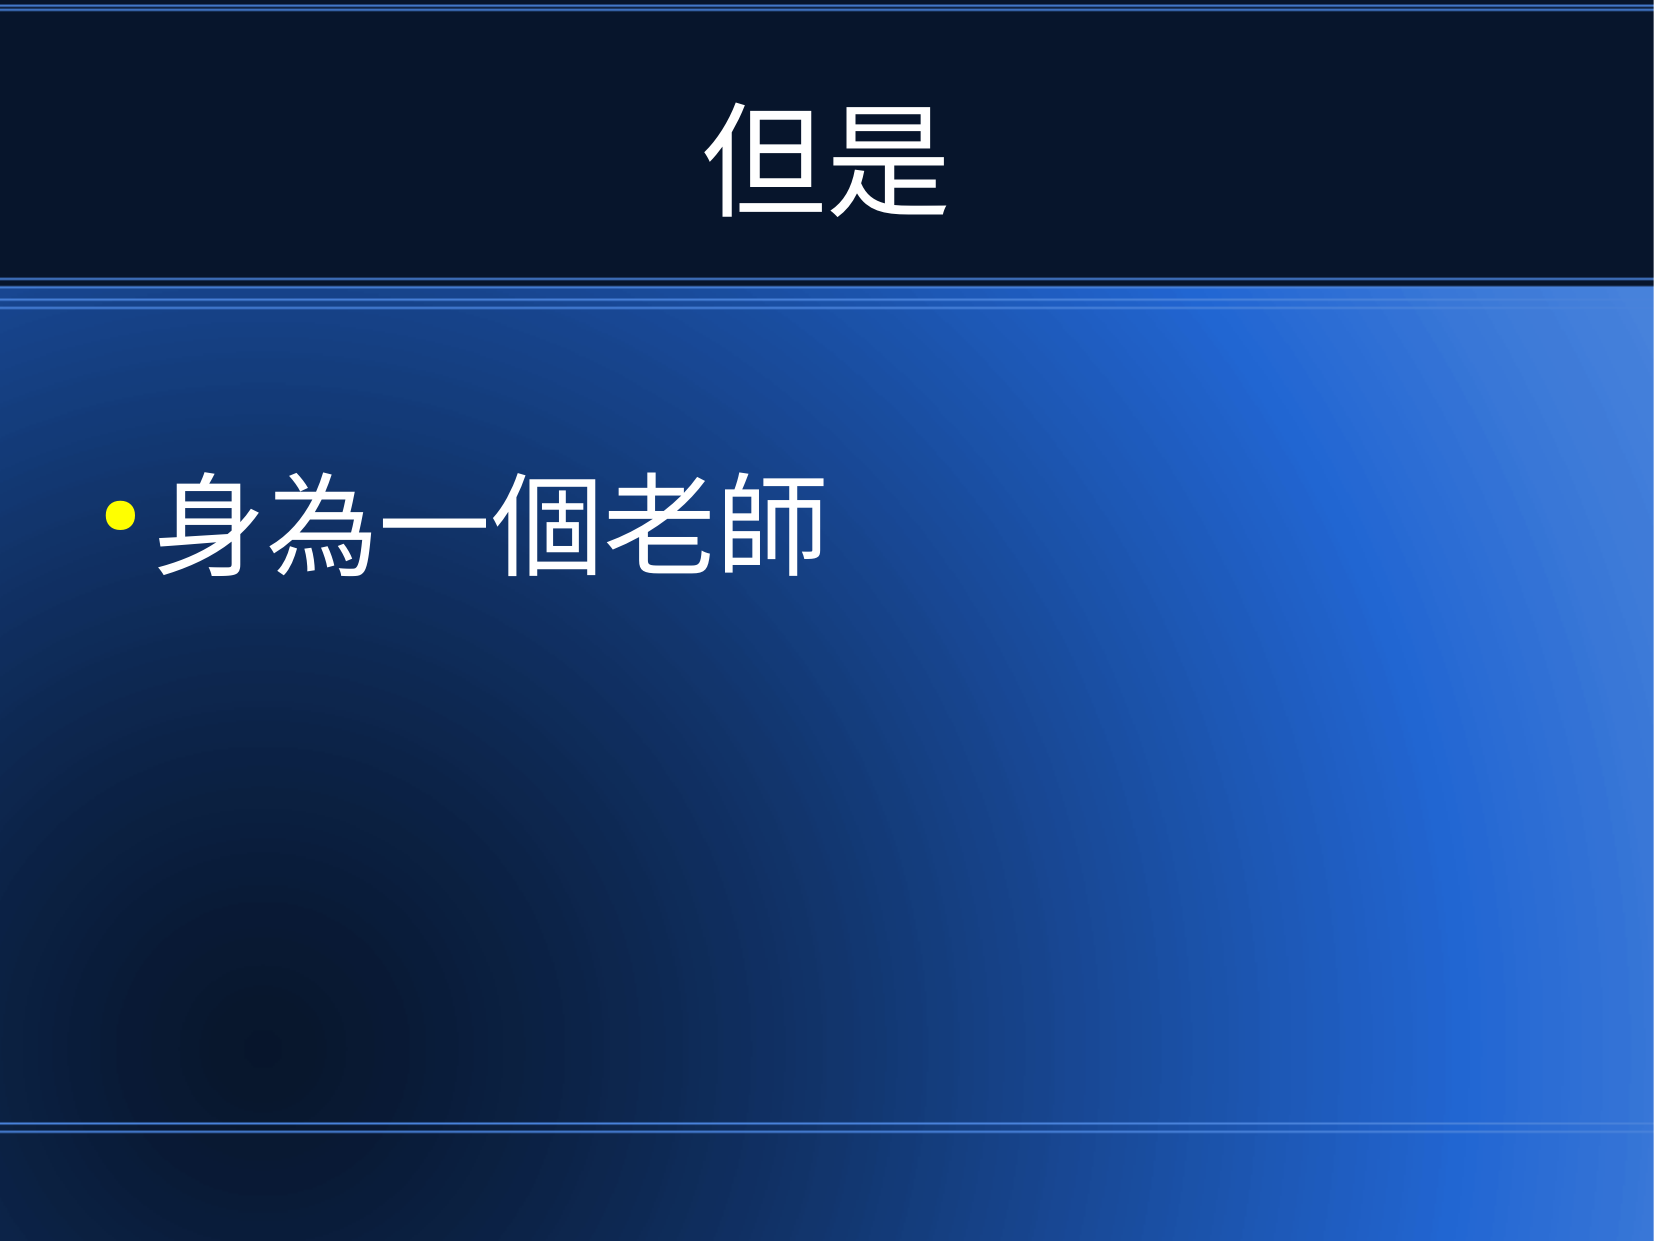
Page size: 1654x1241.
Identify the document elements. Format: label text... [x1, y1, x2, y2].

picture [0, 0, 1654, 1241]
list 身為一個老師 [82, 355, 1571, 1241]
title 但是 [82, 49, 1571, 257]
